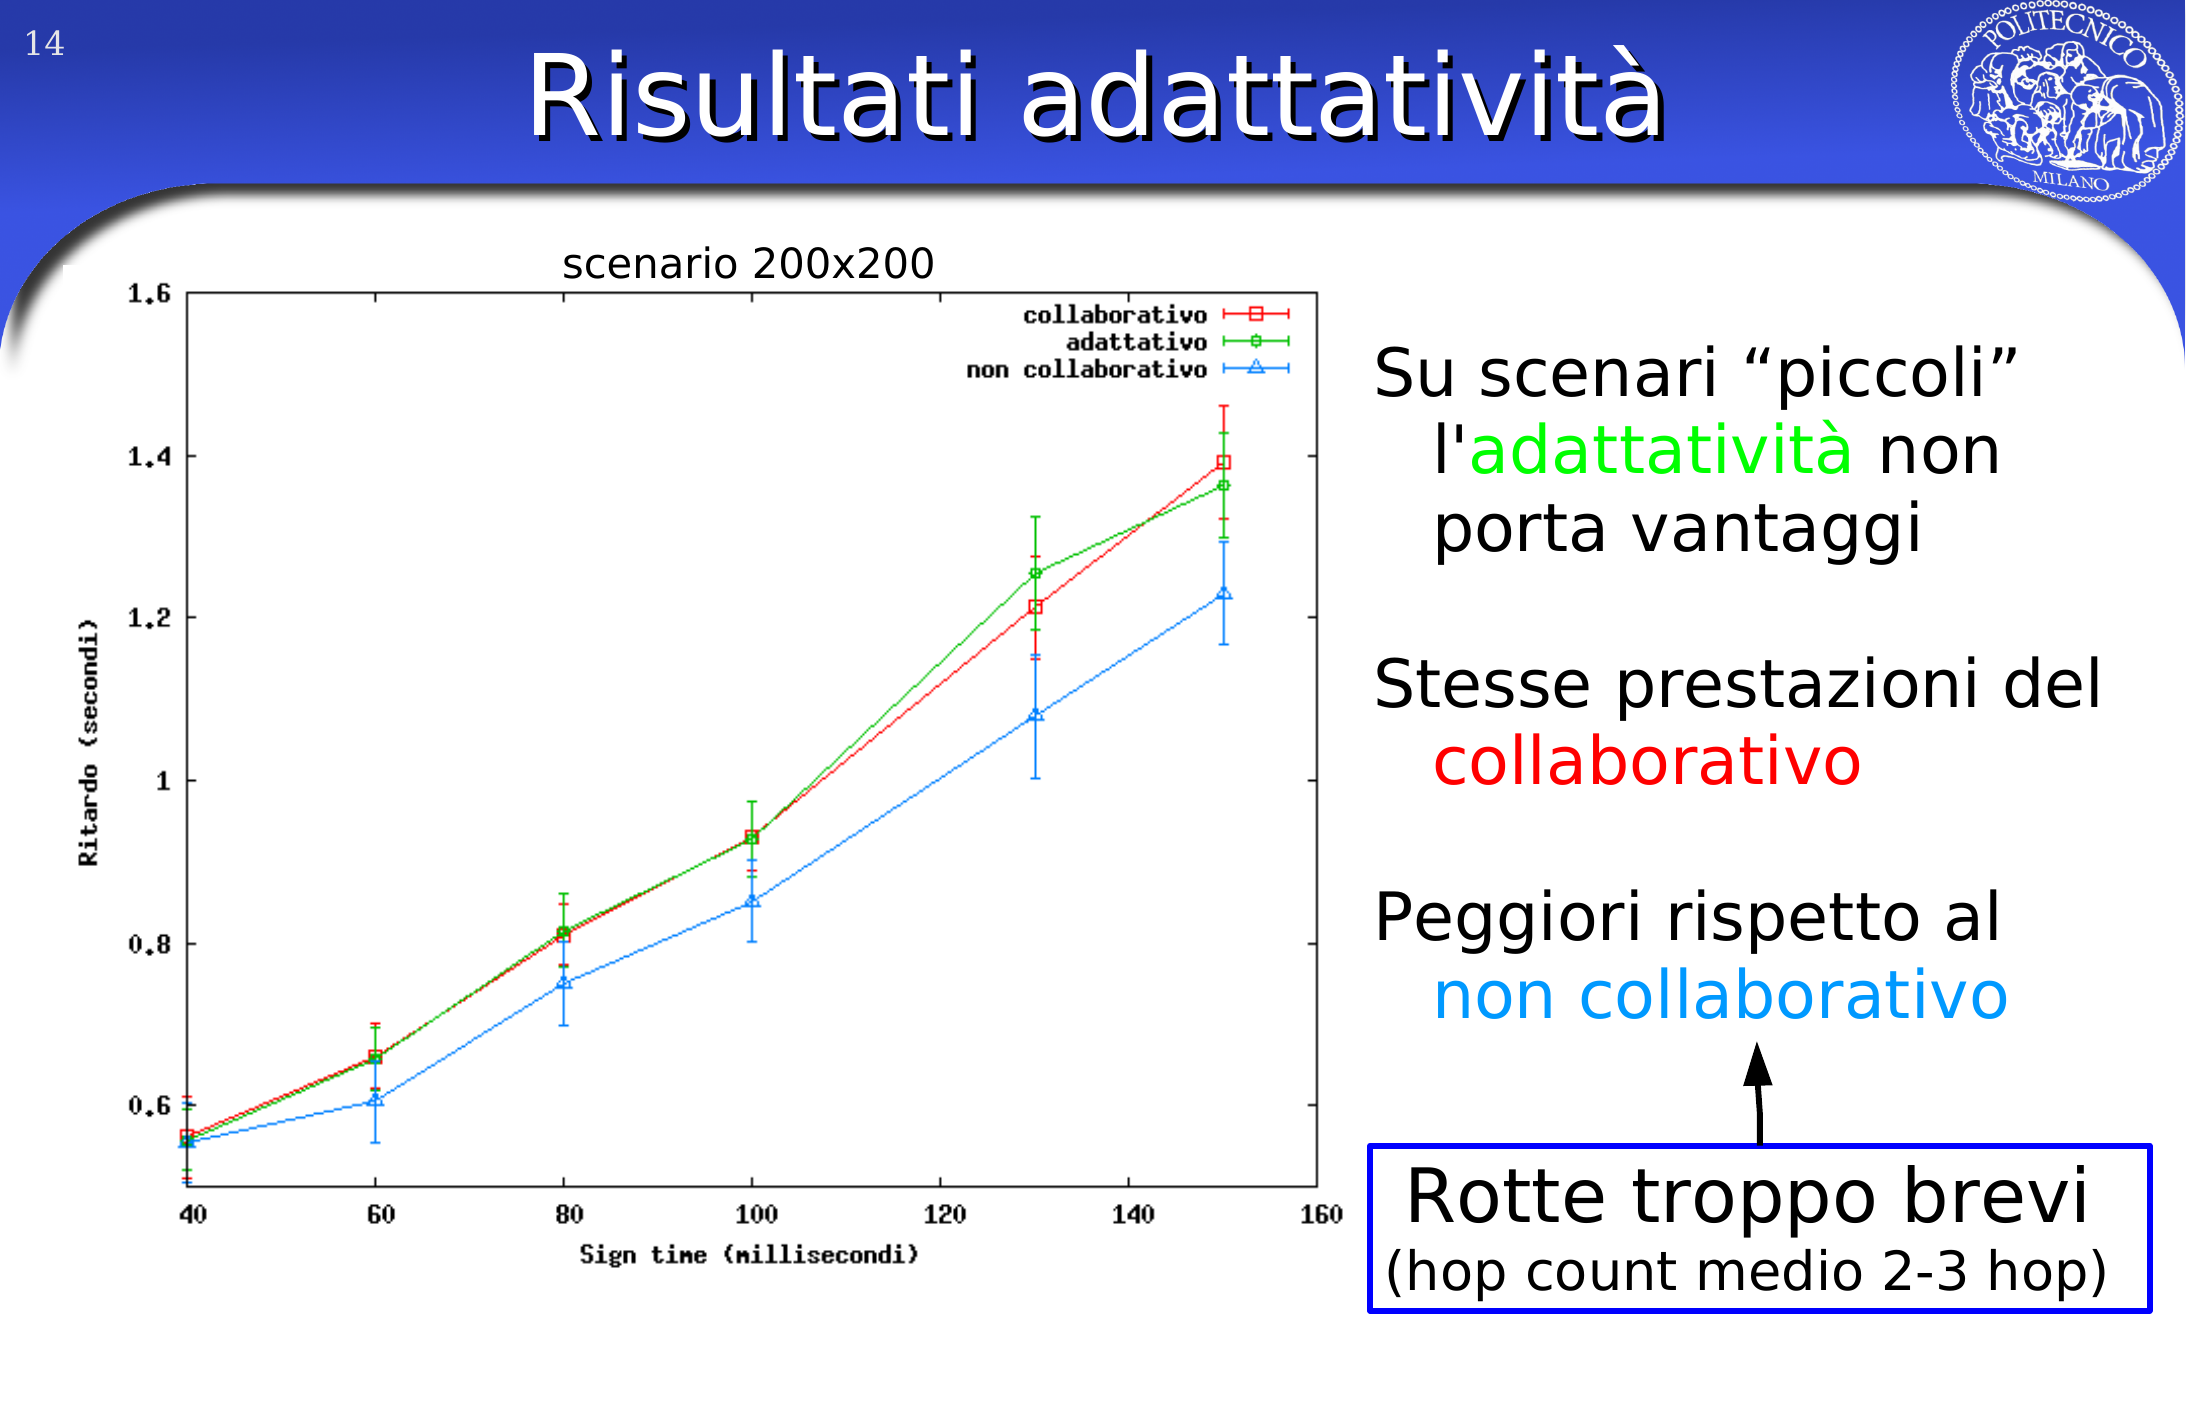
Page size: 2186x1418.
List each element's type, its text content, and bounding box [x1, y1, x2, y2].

text_box Su scenari “piccoli” l'adattatività non porta vantaggi Stesse prestazioni del collaborativo Peggiori rispetto al non collaborativo [1358, 326, 2156, 1042]
text_box Rotte troppo brevi (hop count medio 2-3 hop) [1370, 1145, 2150, 1311]
title Risultati adattatività [37, 31, 2156, 163]
text_box scenario 200x200 [511, 231, 916, 296]
picture [0, 0, 2186, 1418]
